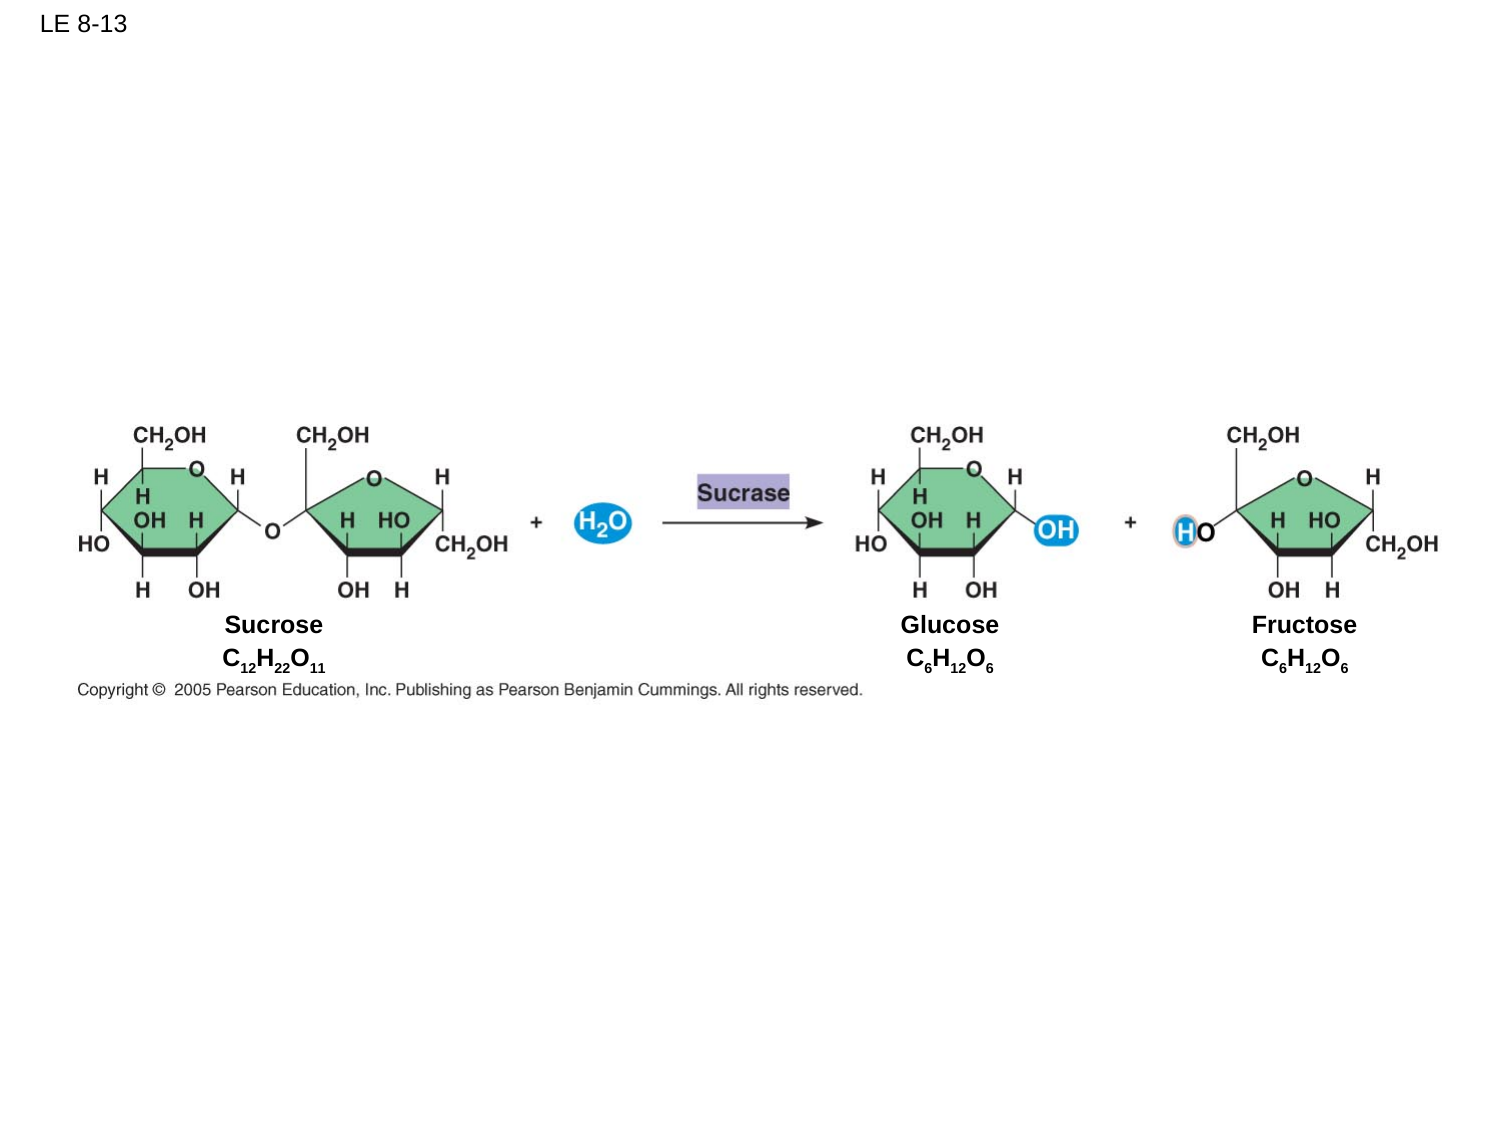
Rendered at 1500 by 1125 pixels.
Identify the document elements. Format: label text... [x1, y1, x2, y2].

text_box Glucose C6H12O6 [883, 605, 1017, 680]
text_box Sucrose C12H22O11 [207, 605, 341, 680]
picture [49, 416, 1450, 708]
text_box Fructose C6H12O6 [1238, 605, 1372, 680]
title LE 8-13 [24, 0, 351, 51]
